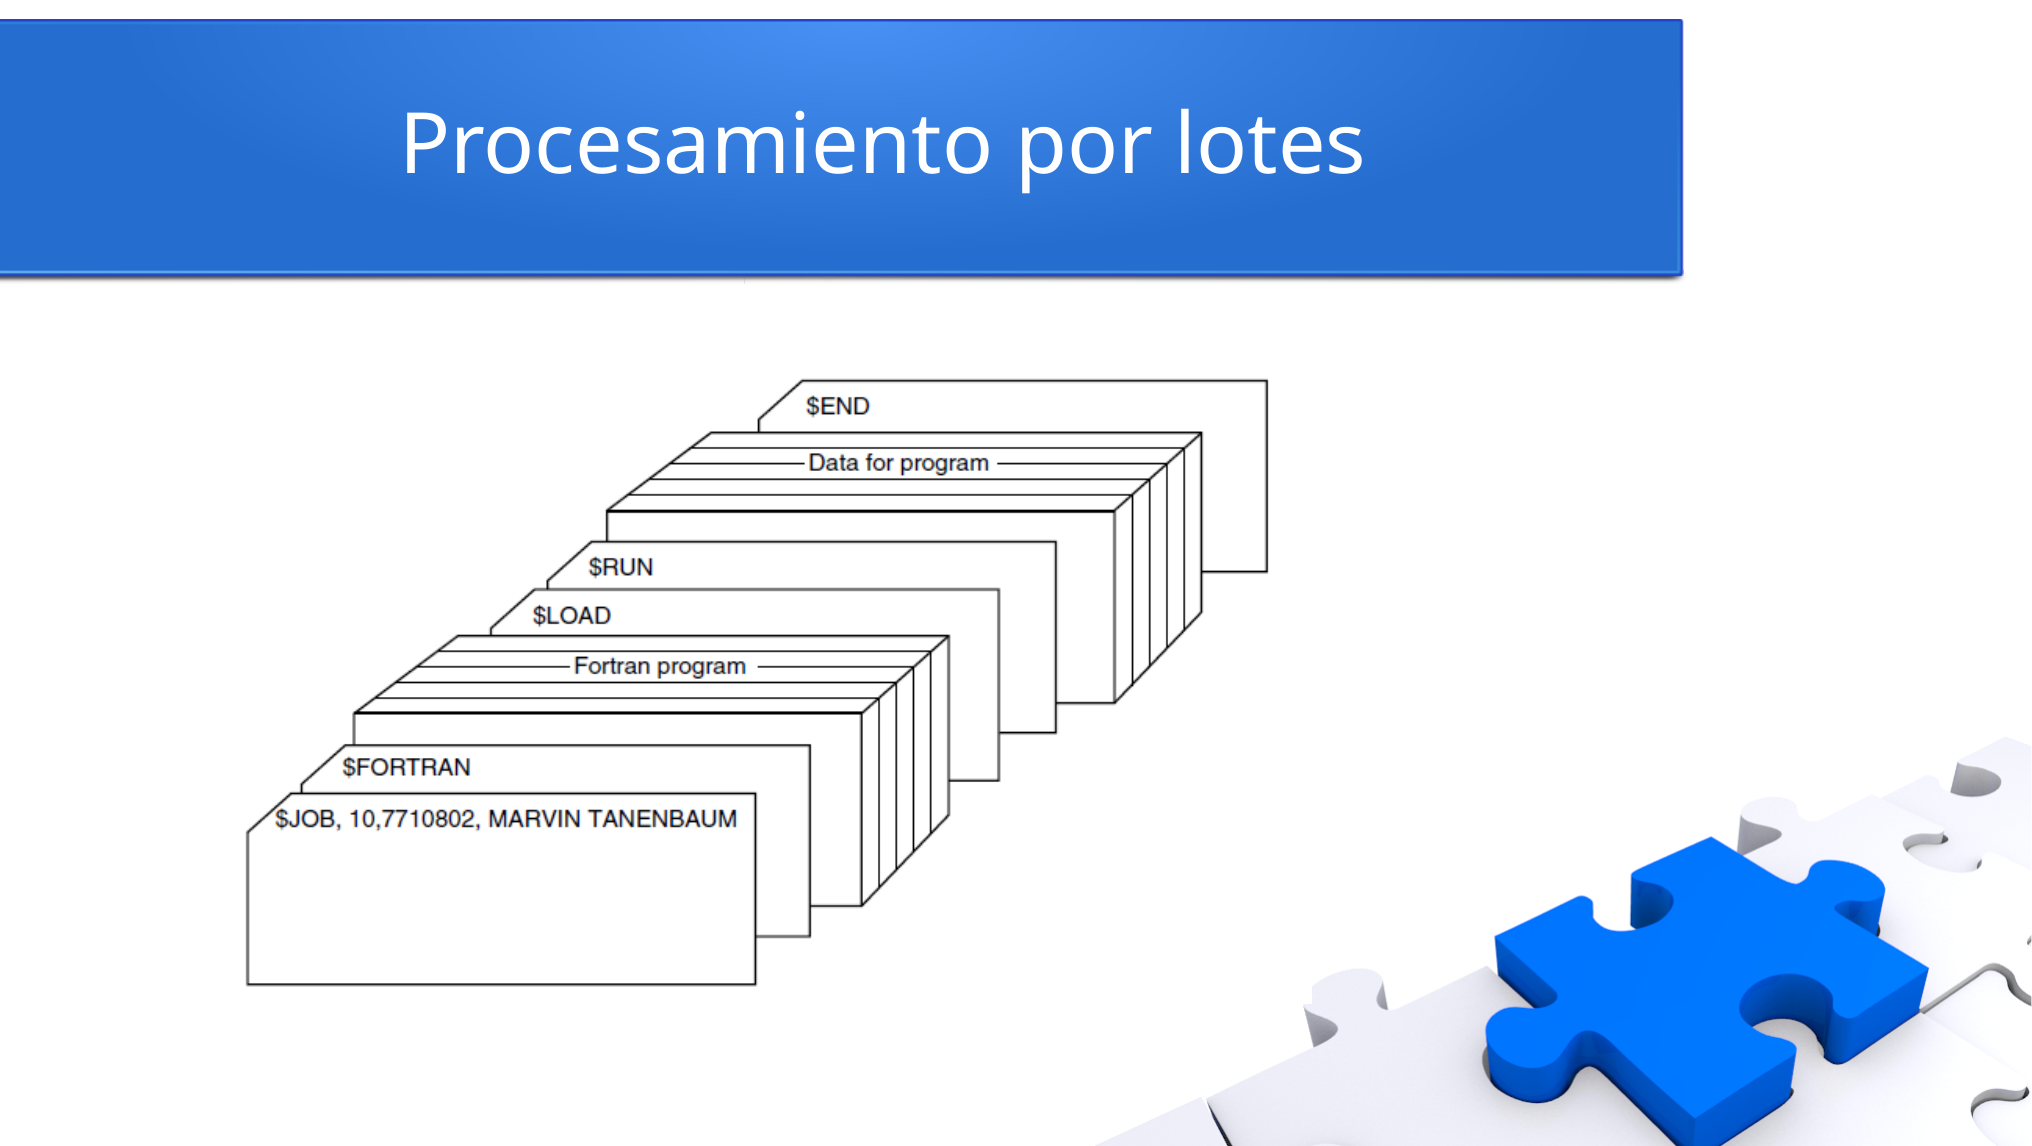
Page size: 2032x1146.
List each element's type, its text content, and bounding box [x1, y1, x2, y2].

picture [0, 19, 1689, 284]
picture [226, 349, 2032, 1146]
title Procesamiento por lotes [101, 45, 1666, 237]
